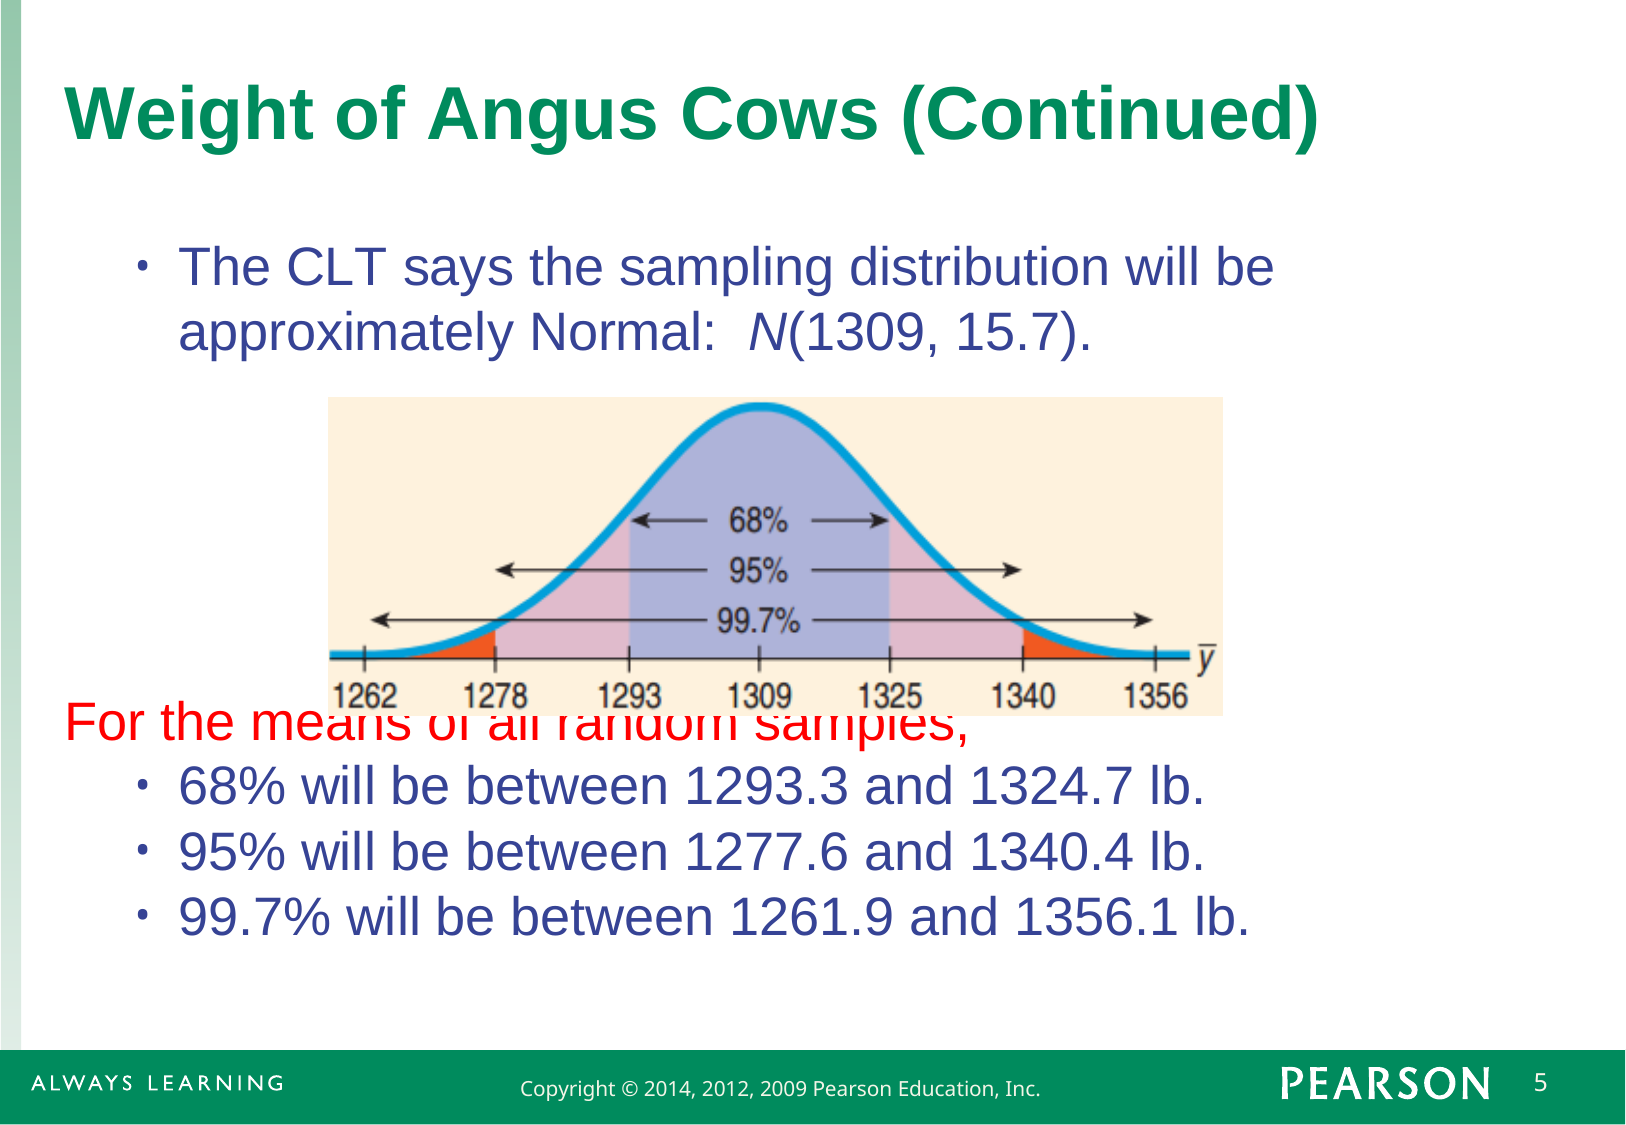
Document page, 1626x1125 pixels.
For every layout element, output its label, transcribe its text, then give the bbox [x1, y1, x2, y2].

title Weight of Angus Cows (Continued) [64, 64, 1560, 213]
list The CLT says the sampling distribution will be approximately Normal: N(1309, 15.7). For the means of all random samples, 68% will be between 1293.3 and 1324.7 lb. 95% will be between 1277.6 and 1340.4 lb. 99.7% will be between 1261.9 and 1356.1 lb. [64, 231, 1560, 1012]
picture [328, 397, 1223, 716]
